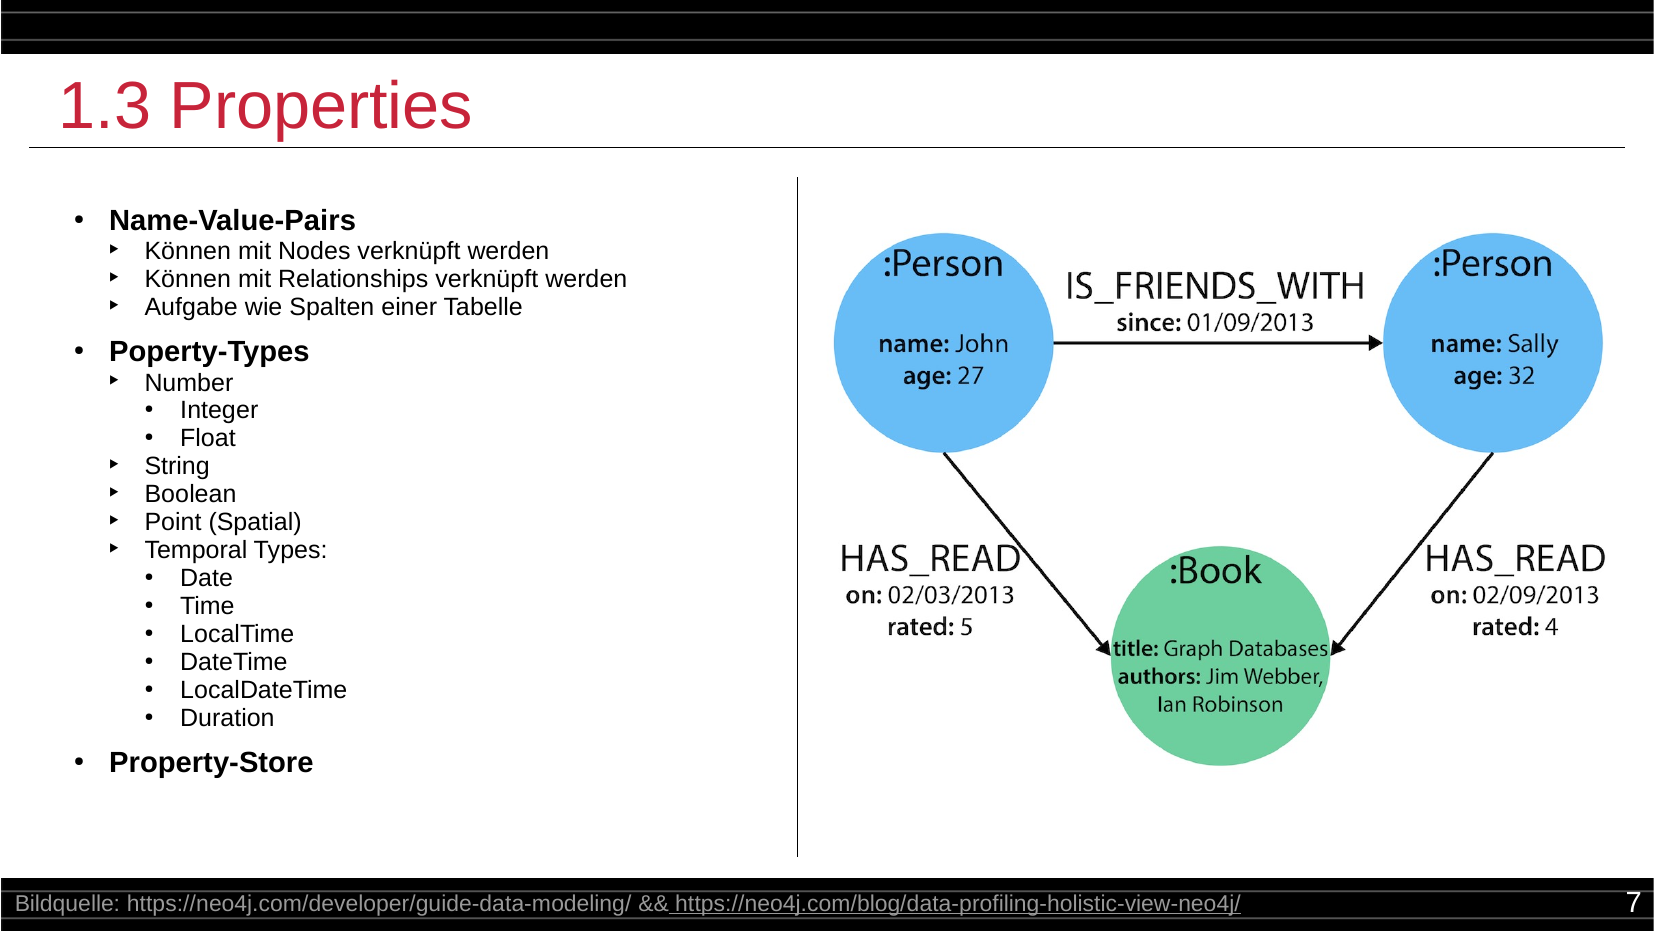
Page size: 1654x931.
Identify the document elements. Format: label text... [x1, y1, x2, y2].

picture [1, 0, 1654, 54]
picture [805, 206, 1625, 789]
text_box Property-Store [59, 738, 739, 786]
text_box Poperty-Types Number Integer Float String Boolean Point (Spatial) Temporal Types: Date Time LocalTime DateTime LocalDateTime Duration [59, 328, 739, 738]
picture [1, 878, 1654, 931]
text_box Name-Value-Pairs Können mit Nodes verknüpft werden Können mit Relationships verknüpft werden Aufgabe wie Spalten einer Tabelle [59, 196, 739, 328]
text_box Bildquelle: https://neo4j.com/developer/guide-data-modeling/ && https://neo4j.com/blog/data-profiling-holistic-view-neo4j/ [0, 883, 1329, 931]
title 1.3 Properties [59, 63, 1548, 147]
